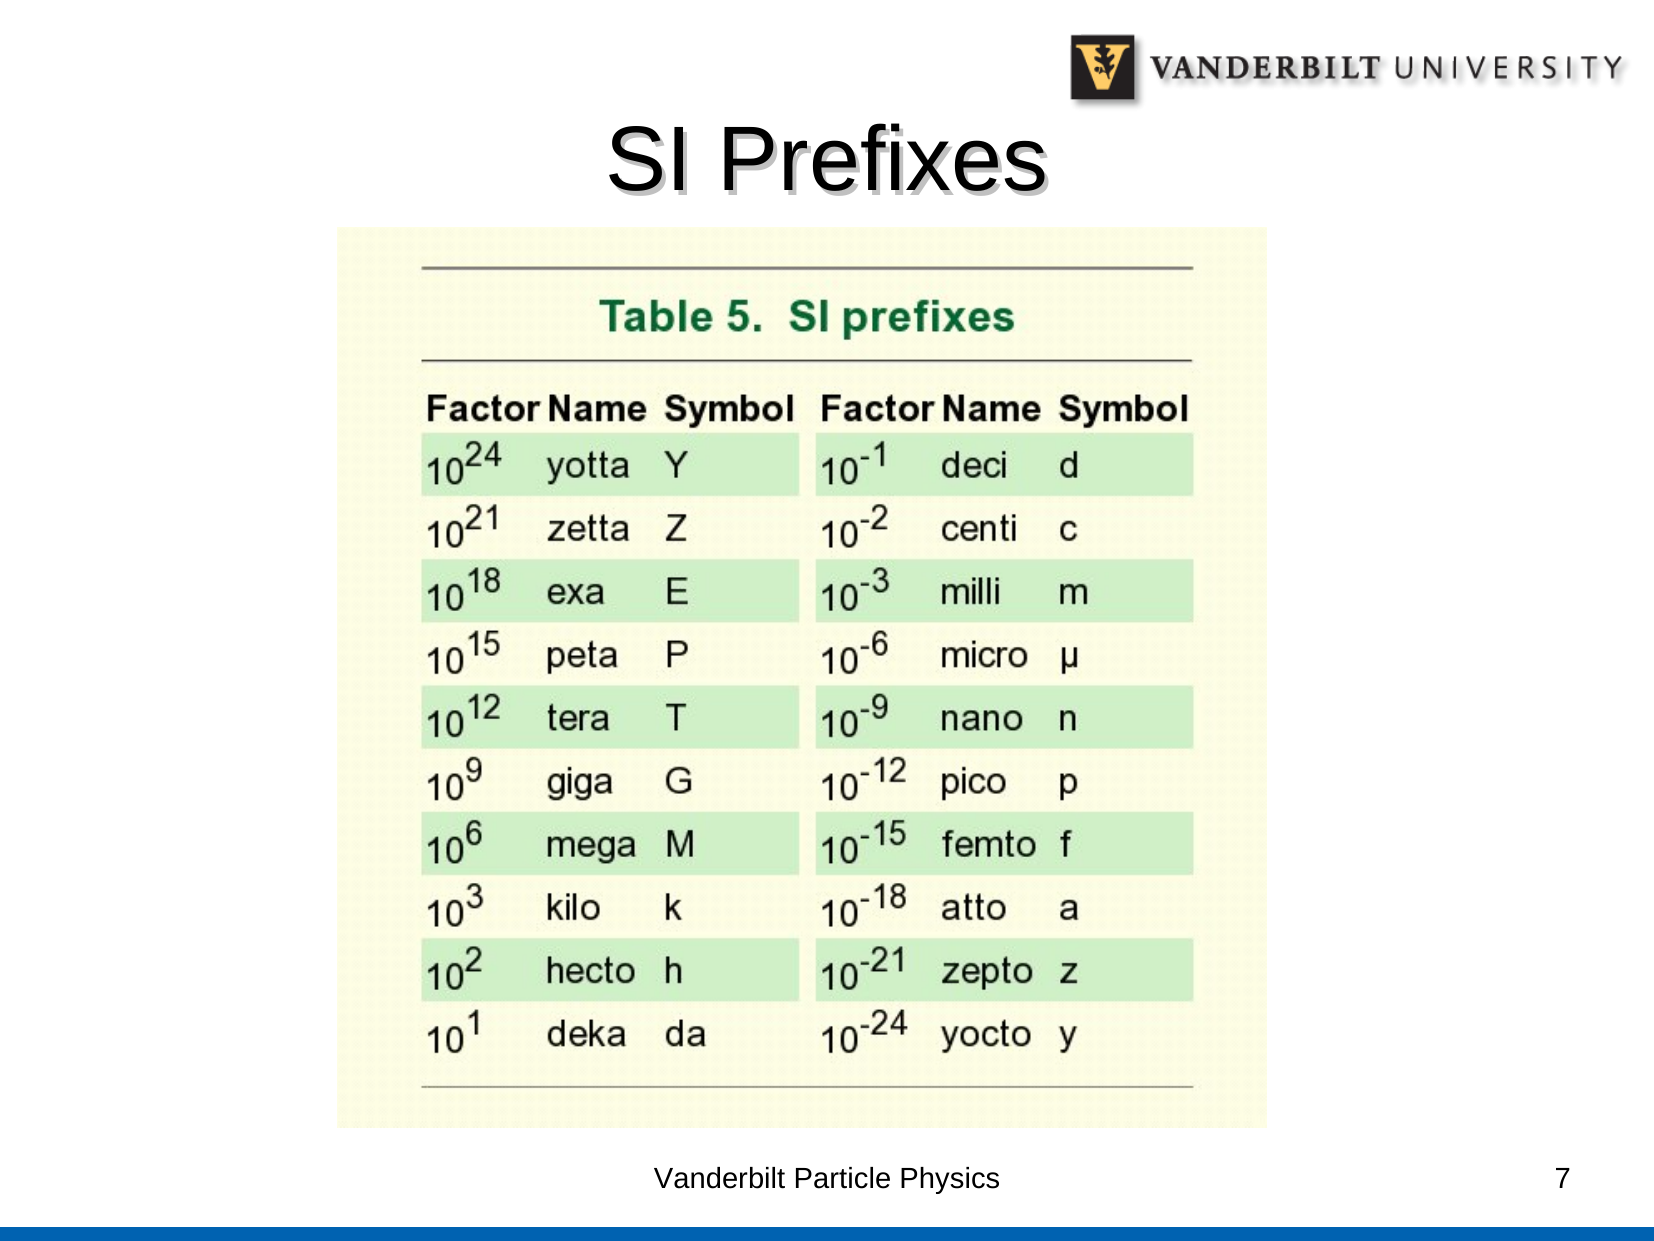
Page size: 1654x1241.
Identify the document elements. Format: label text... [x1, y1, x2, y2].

picture [337, 227, 1267, 1128]
title SI Prefixes [121, 55, 1534, 263]
picture [1067, 31, 1637, 115]
